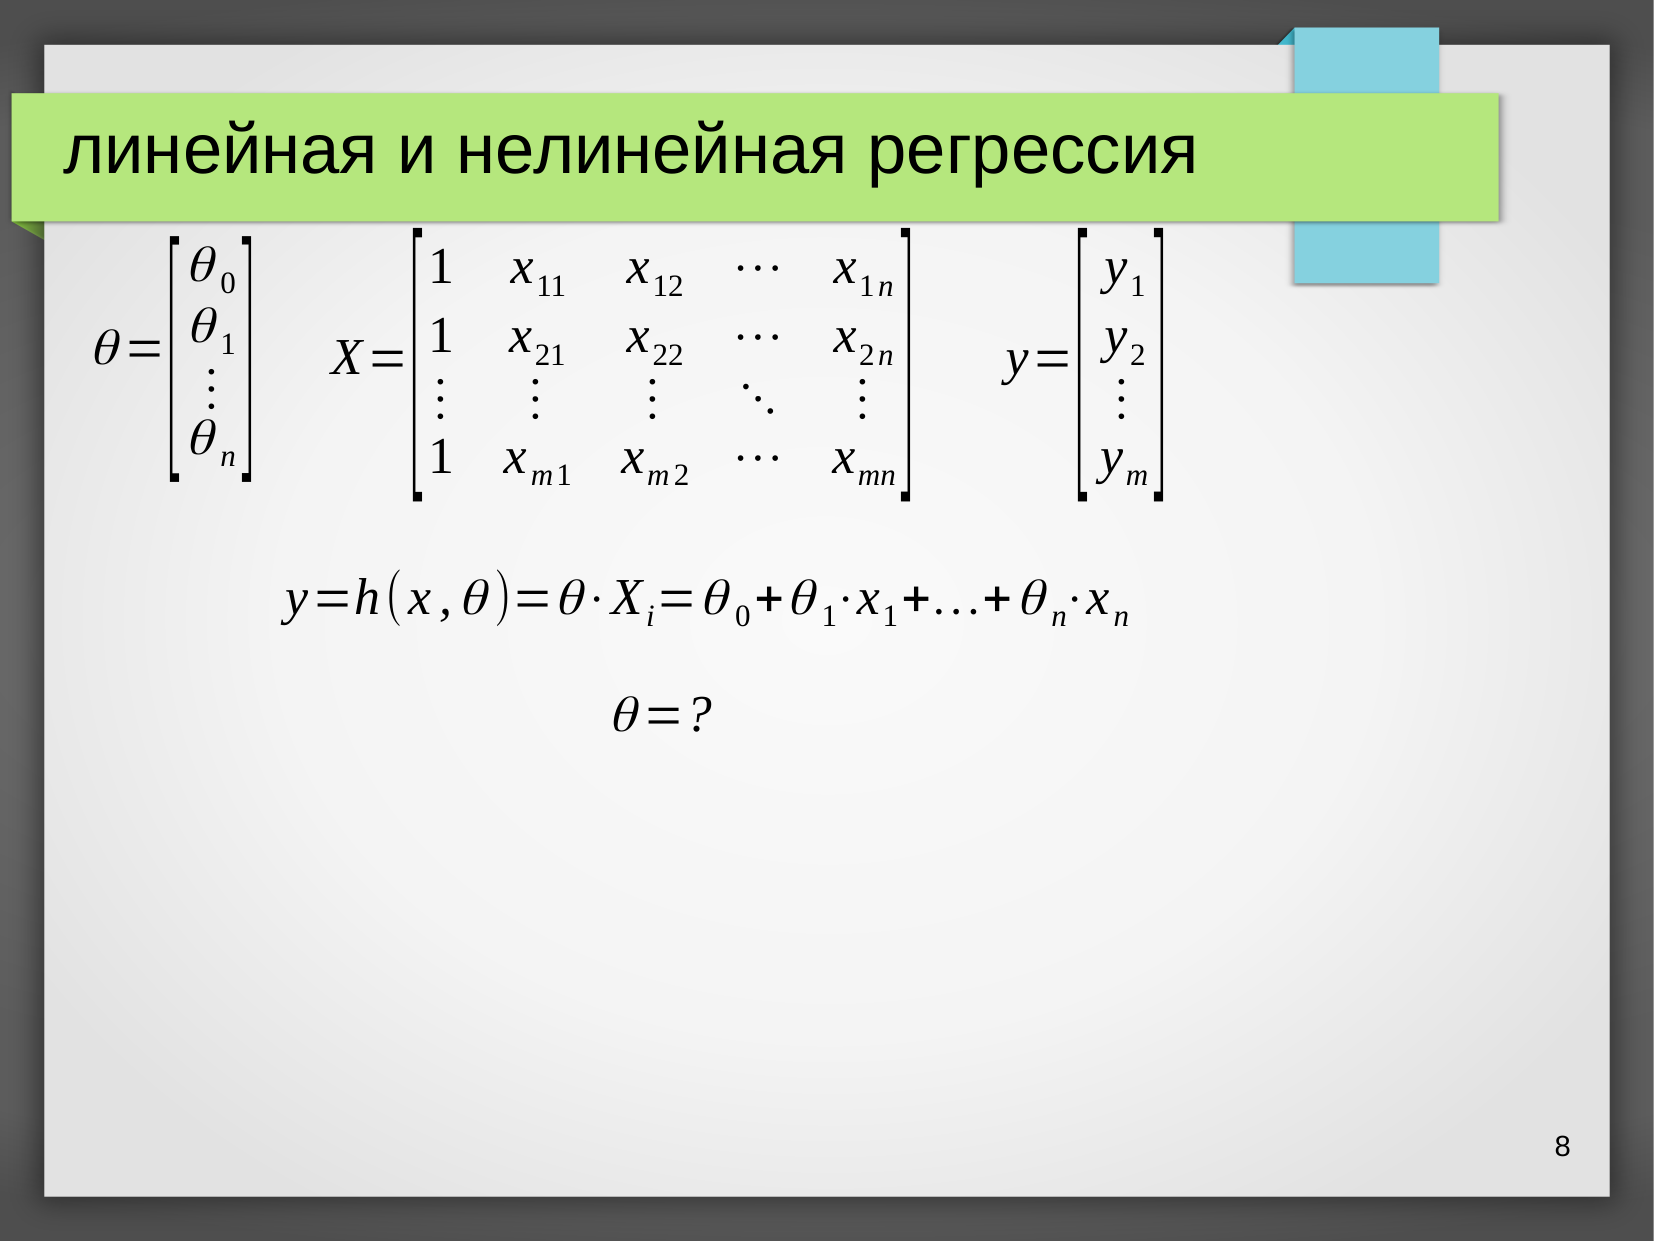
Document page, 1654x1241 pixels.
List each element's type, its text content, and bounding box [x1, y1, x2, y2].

chart [992, 224, 1175, 505]
chart [320, 224, 922, 505]
chart [82, 233, 263, 485]
picture [0, 0, 1654, 1241]
title линейная и нелинейная регрессия [63, 106, 1469, 193]
chart [271, 566, 1135, 634]
chart [601, 685, 721, 743]
